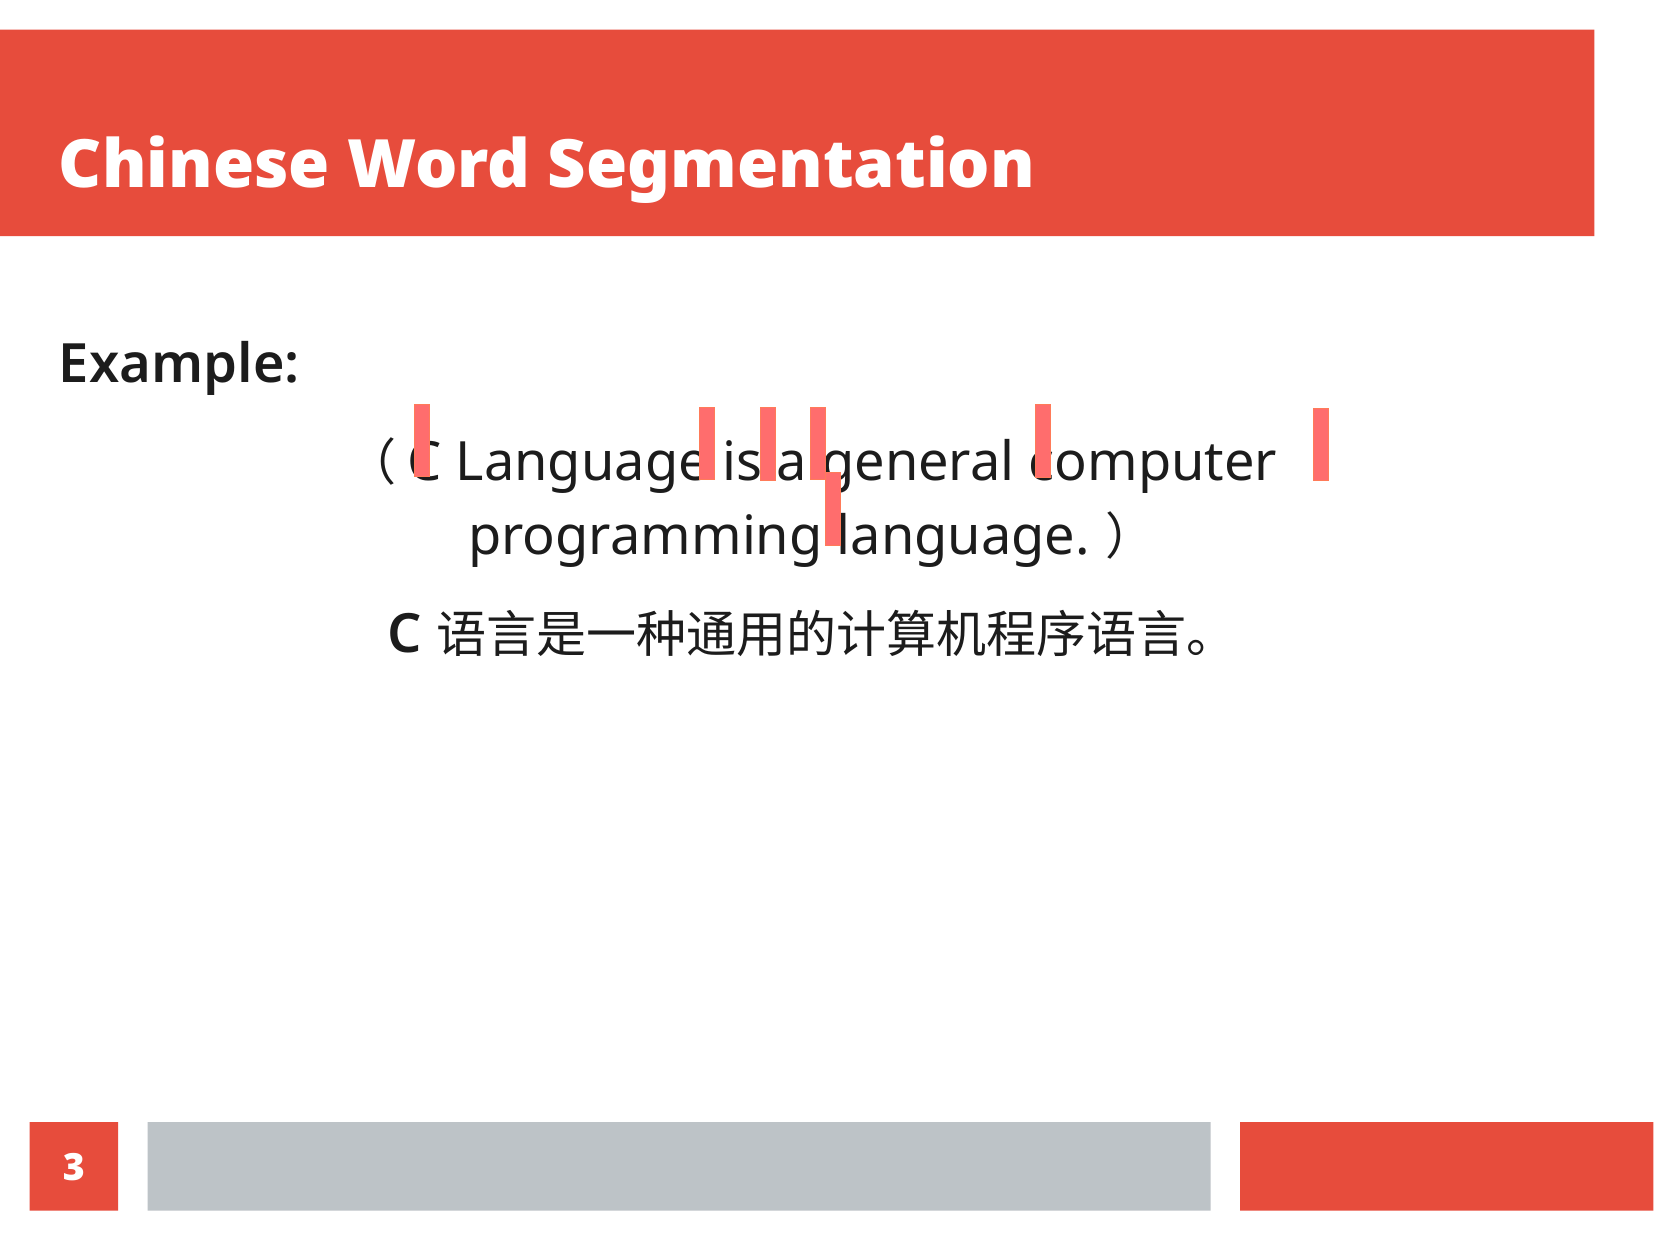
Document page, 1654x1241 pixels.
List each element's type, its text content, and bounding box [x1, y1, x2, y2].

text_box [699, 407, 715, 480]
text_box [1313, 408, 1329, 481]
text_box [414, 404, 430, 477]
text_box [810, 407, 841, 546]
text_box [760, 407, 776, 481]
title Chinese Word Segmentation [59, 59, 1595, 207]
text_box [1035, 404, 1051, 478]
list Example: （C Language is a general computer programming language.） C语言是一种通用的计算机程序语言。 [59, 324, 1565, 1093]
